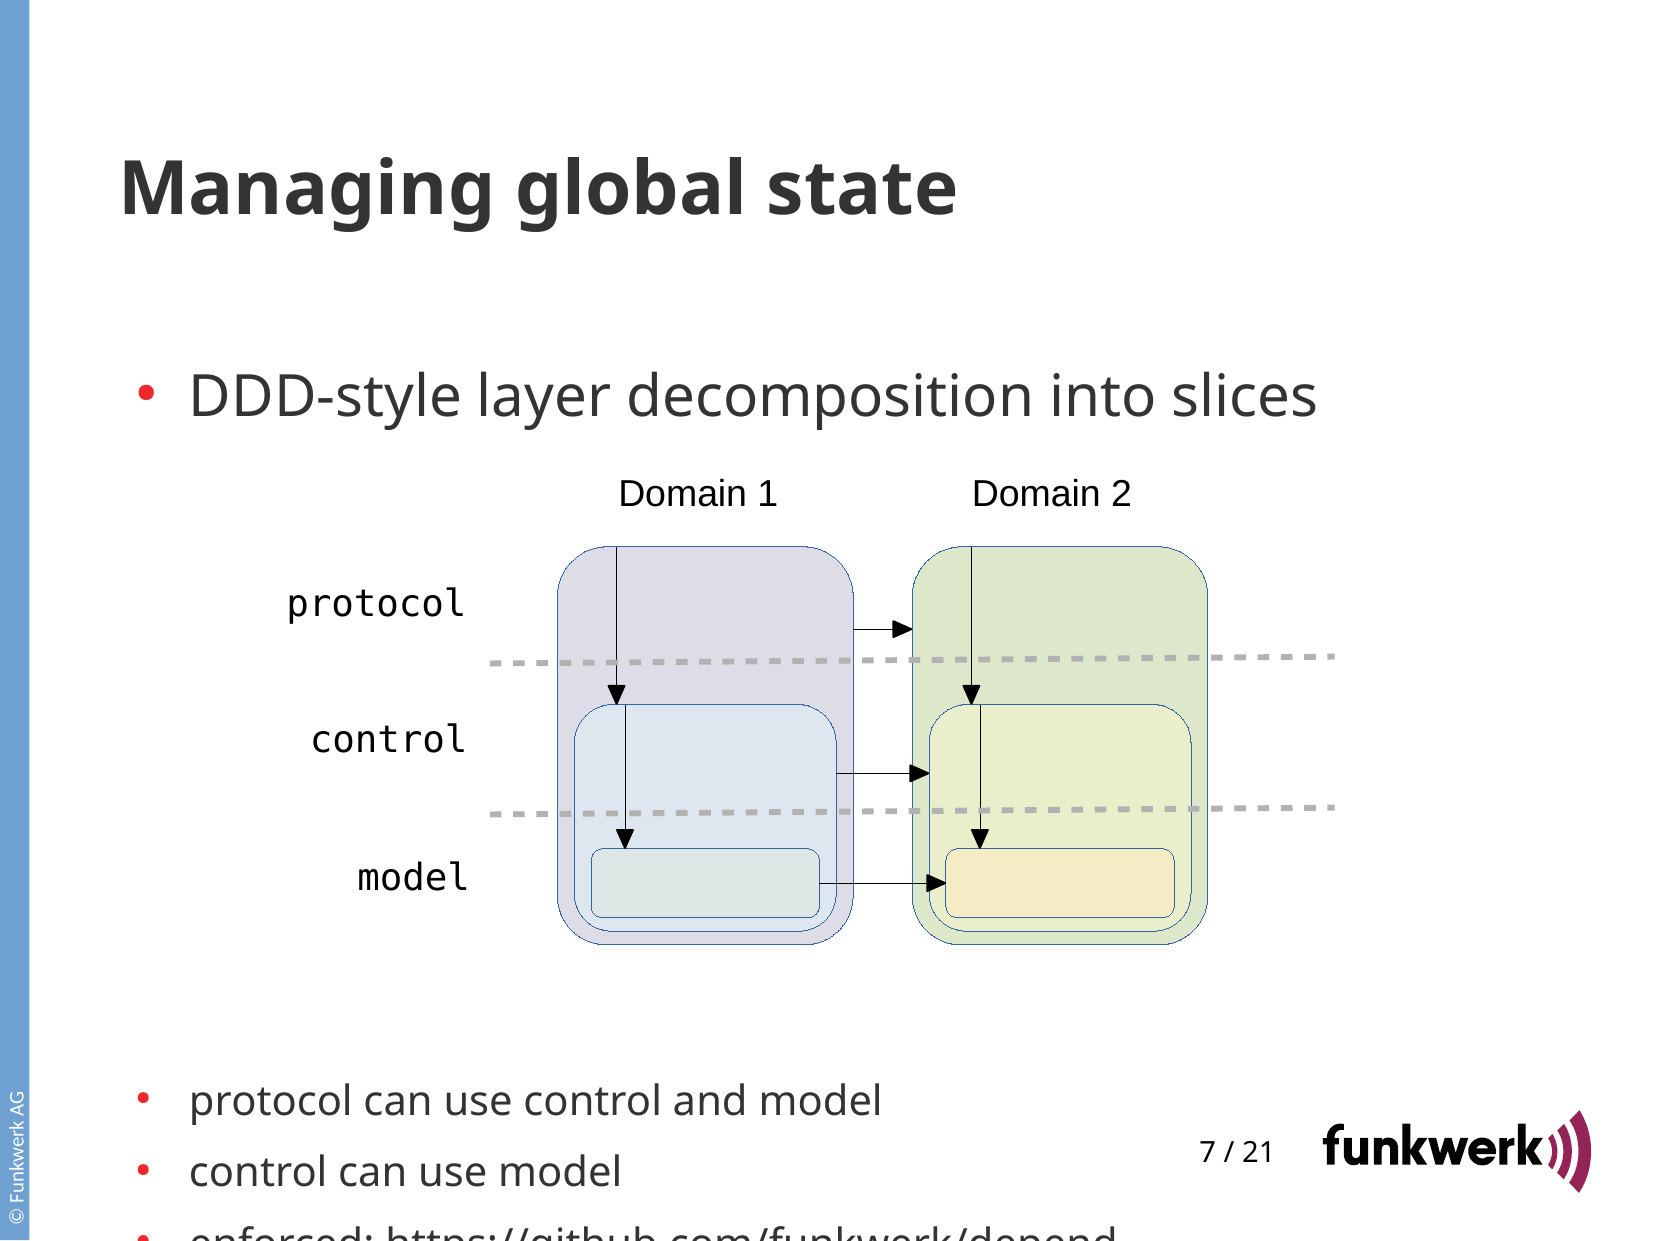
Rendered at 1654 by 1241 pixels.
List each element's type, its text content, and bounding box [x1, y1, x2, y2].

title Managing global state [118, 49, 1571, 237]
text_box Domain 1 [603, 465, 934, 532]
text_box model [342, 848, 487, 917]
text_box protocol [271, 574, 486, 643]
text_box [557, 546, 854, 945]
text_box Domain 2 [957, 465, 1229, 532]
list DDD-style layer decomposition into slices protocol can use control and model control can use model enforced: https://github.com/funkwerk/depend [118, 354, 1536, 1074]
text_box [912, 546, 1208, 945]
text_box control [295, 710, 494, 779]
